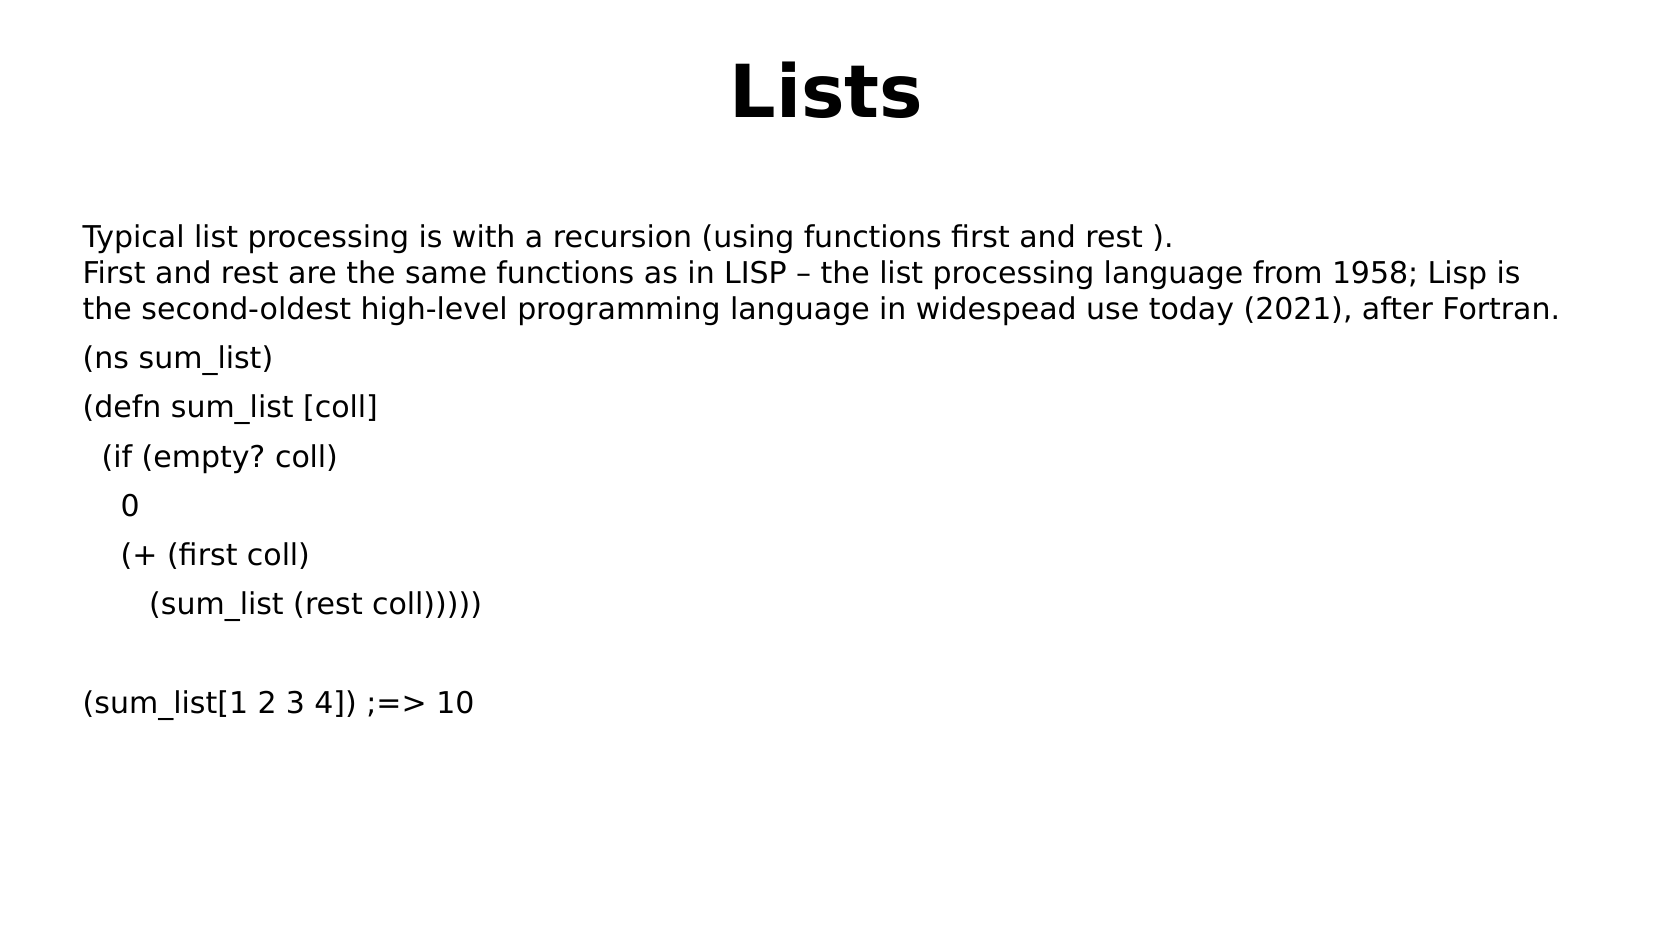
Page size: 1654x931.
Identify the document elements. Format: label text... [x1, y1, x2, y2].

title Lists [82, 37, 1571, 147]
list Typical list processing is with a recursion (using functions first and rest ). First and rest are the same functions as in LISP – the list processing language from 1958; Lisp is the second-oldest high-level programming language in widespead use today (2021), after Fortran. (ns sum_list) (defn sum_list [coll] (if (empty? coll) 0 (+ (first coll) (sum_list (rest coll))))) (sum_list[1 2 3 4]) ;=> 10 [82, 217, 1571, 758]
